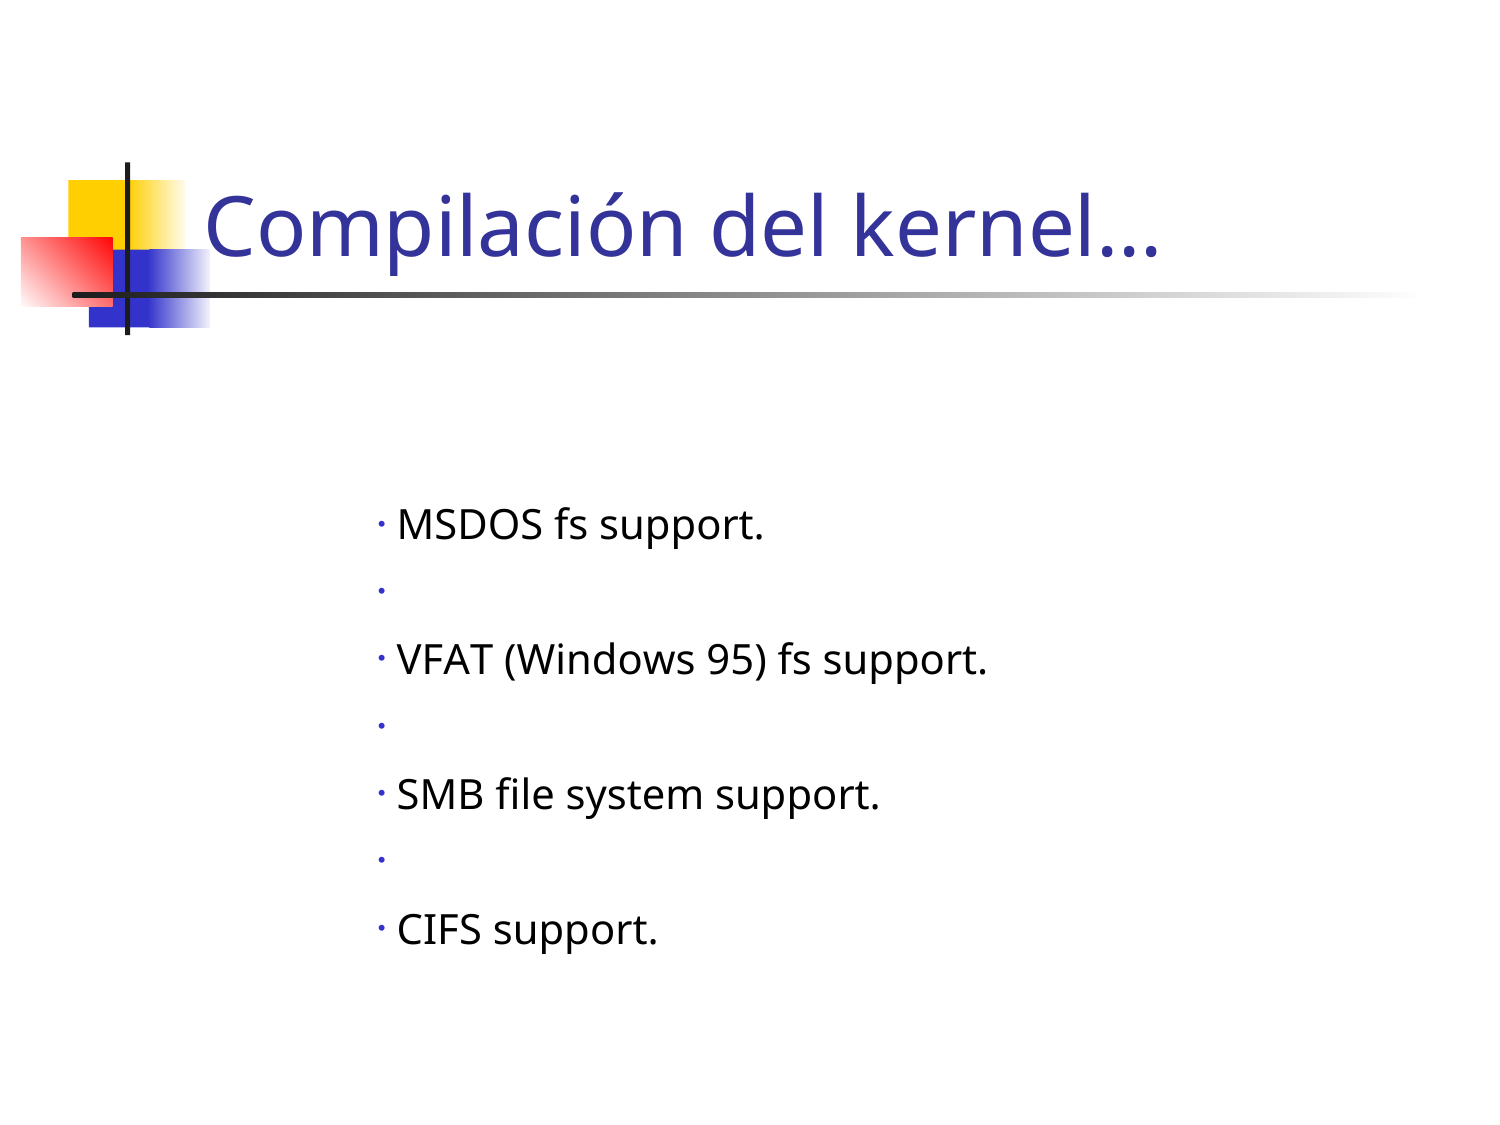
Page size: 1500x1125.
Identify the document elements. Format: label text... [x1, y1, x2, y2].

title Compilación del kernel... [188, 101, 1468, 289]
text_box MSDOS fs support. VFAT (Windows 95) fs support. SMB file system support. CIFS support. [362, 487, 1413, 951]
